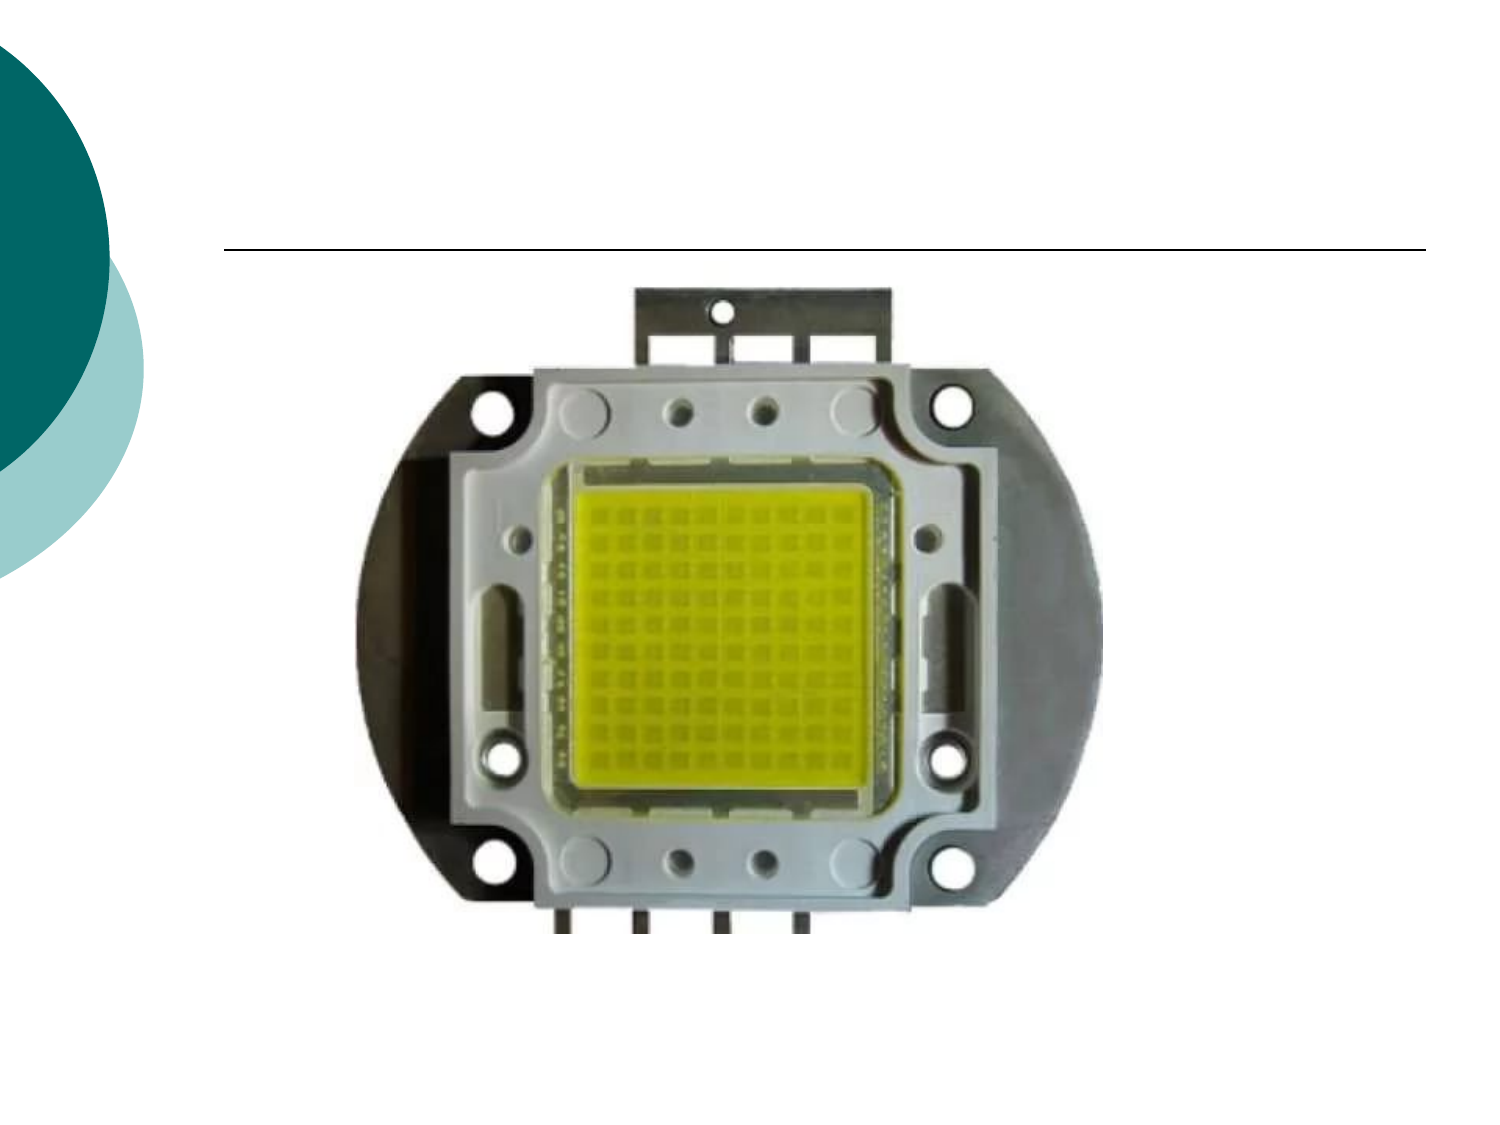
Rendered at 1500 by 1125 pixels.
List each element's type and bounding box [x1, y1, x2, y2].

picture [354, 261, 1103, 934]
